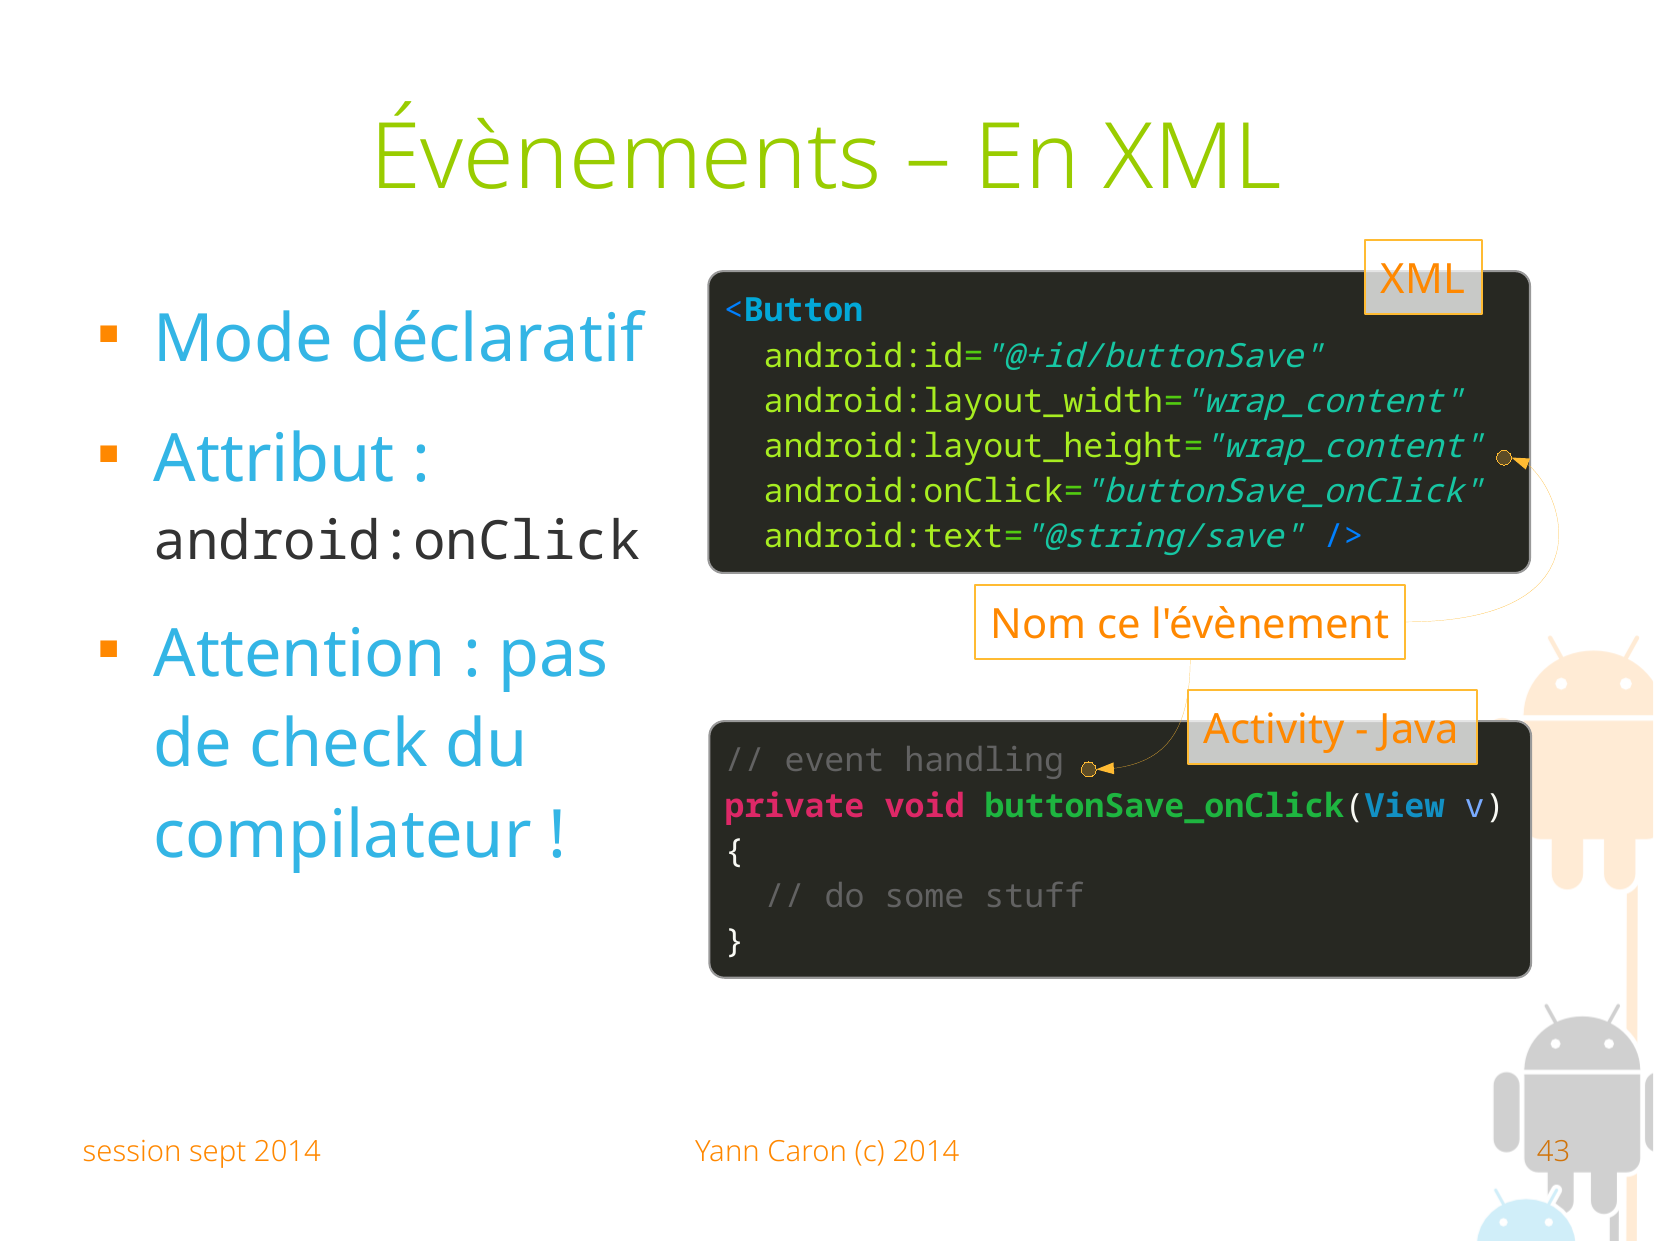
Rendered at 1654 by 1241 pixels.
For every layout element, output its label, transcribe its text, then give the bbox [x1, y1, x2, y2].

text_box Activity - Java [1188, 690, 1477, 756]
list Mode déclaratif Attribut : android:onClick Attention : pas de check du compilateur ! [82, 290, 661, 1010]
text_box [1081, 761, 1097, 777]
picture [1182, 704, 1187, 720]
text_box Nom ce l'évènement [975, 585, 1381, 651]
text_box // event handling private void buttonSave_onClick(View v) { // do some stuff } [709, 721, 1532, 961]
picture [240, 423, 1654, 1241]
text_box [1496, 450, 1512, 466]
picture [976, 586, 1404, 658]
text_box XML [1365, 240, 1482, 306]
text_box <Button android:id="@+id/buttonSave" android:layout_width="wrap_content" android:layout_height="wrap_content" android:onClick="buttonSave_onClick" android:text="@string/save" /> [708, 271, 1531, 556]
title Évènements – En XML [82, 49, 1571, 257]
